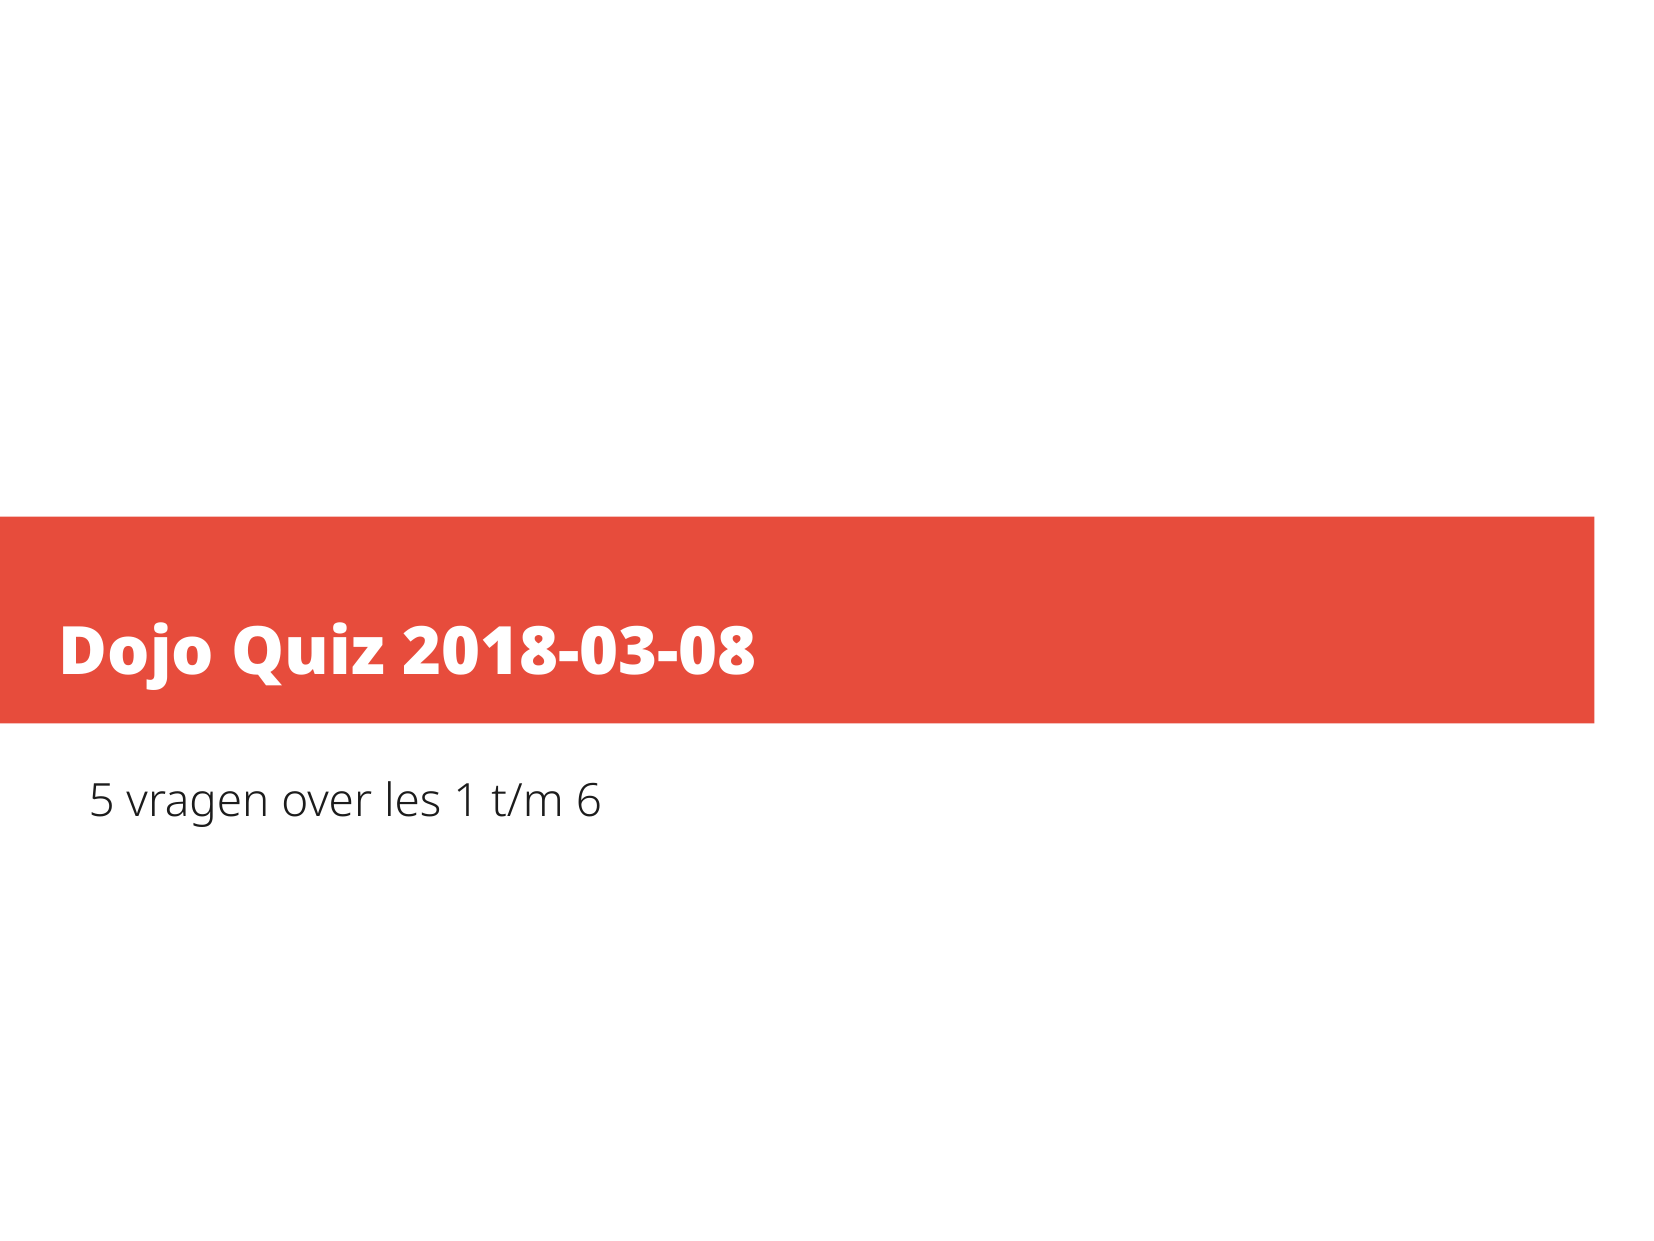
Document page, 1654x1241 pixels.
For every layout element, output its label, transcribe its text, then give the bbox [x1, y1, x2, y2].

title Dojo Quiz 2018-03-08 [59, 546, 1595, 694]
subtitle 5 vragen over les 1 t/m 6 [88, 767, 1595, 1182]
